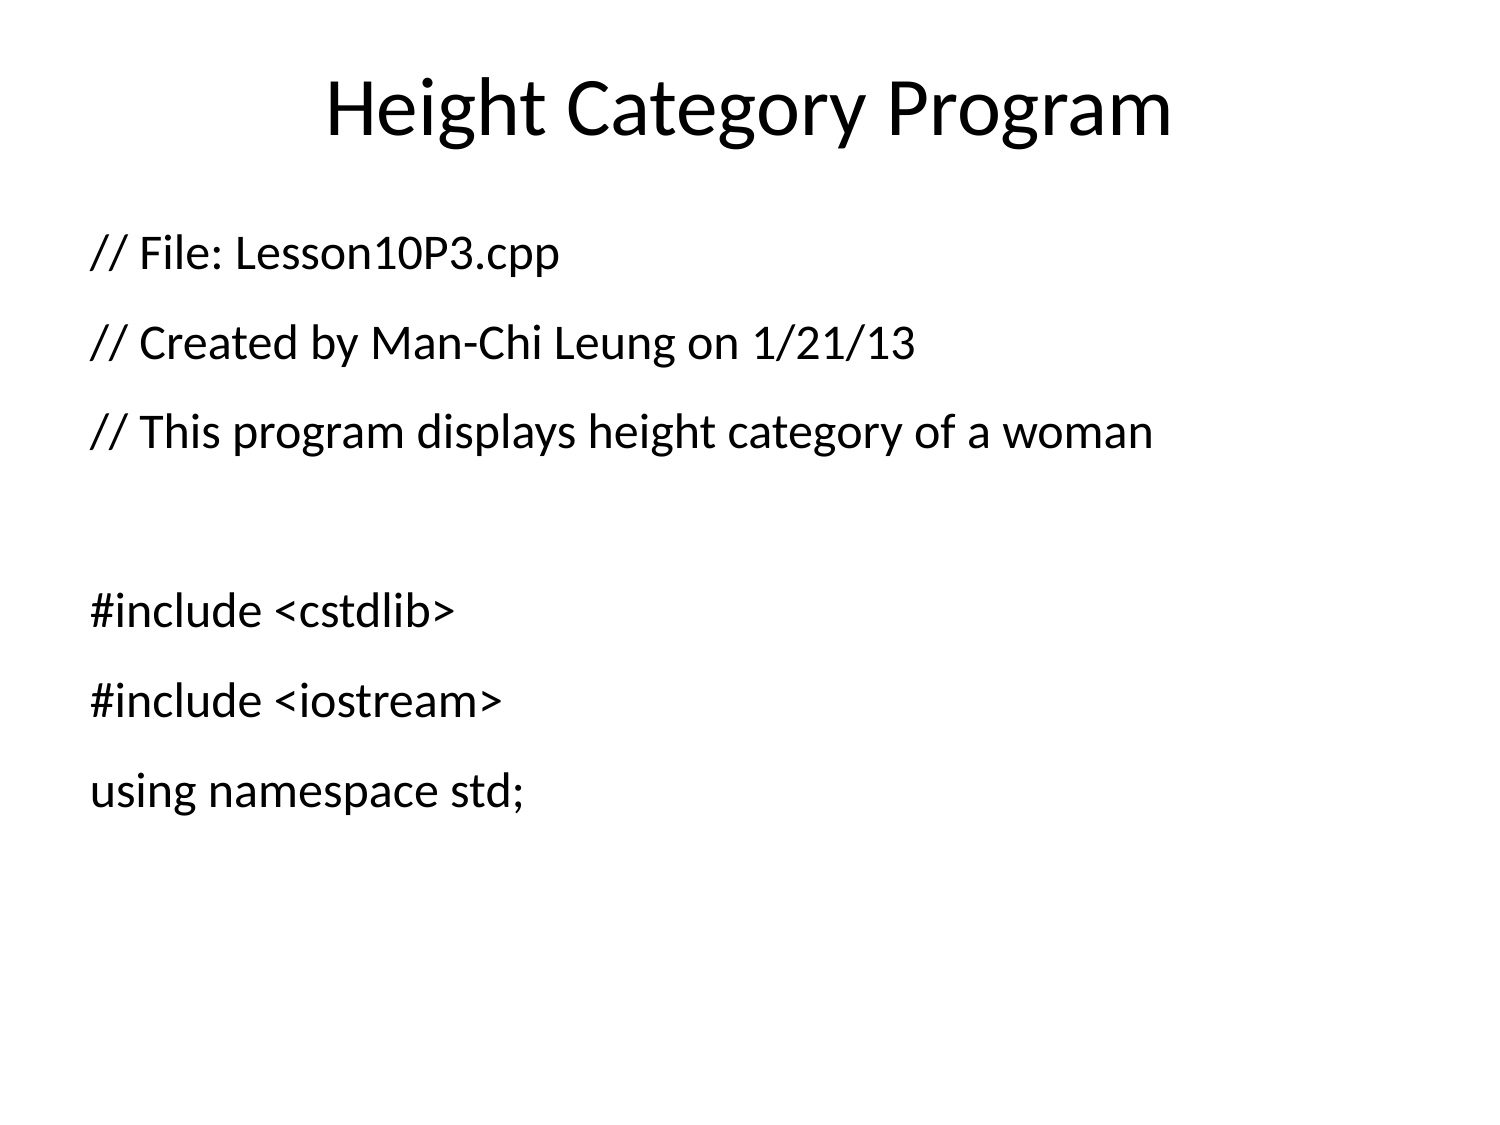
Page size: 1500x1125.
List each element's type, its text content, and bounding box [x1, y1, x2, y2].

title Height Category Program [75, 45, 1425, 212]
list // File: Lesson10P3.cpp // Created by Man-Chi Leung on 1/21/13 // This program displays height category of a woman #include <cstdlib> #include <iostream> using namespace std; [75, 212, 1450, 955]
